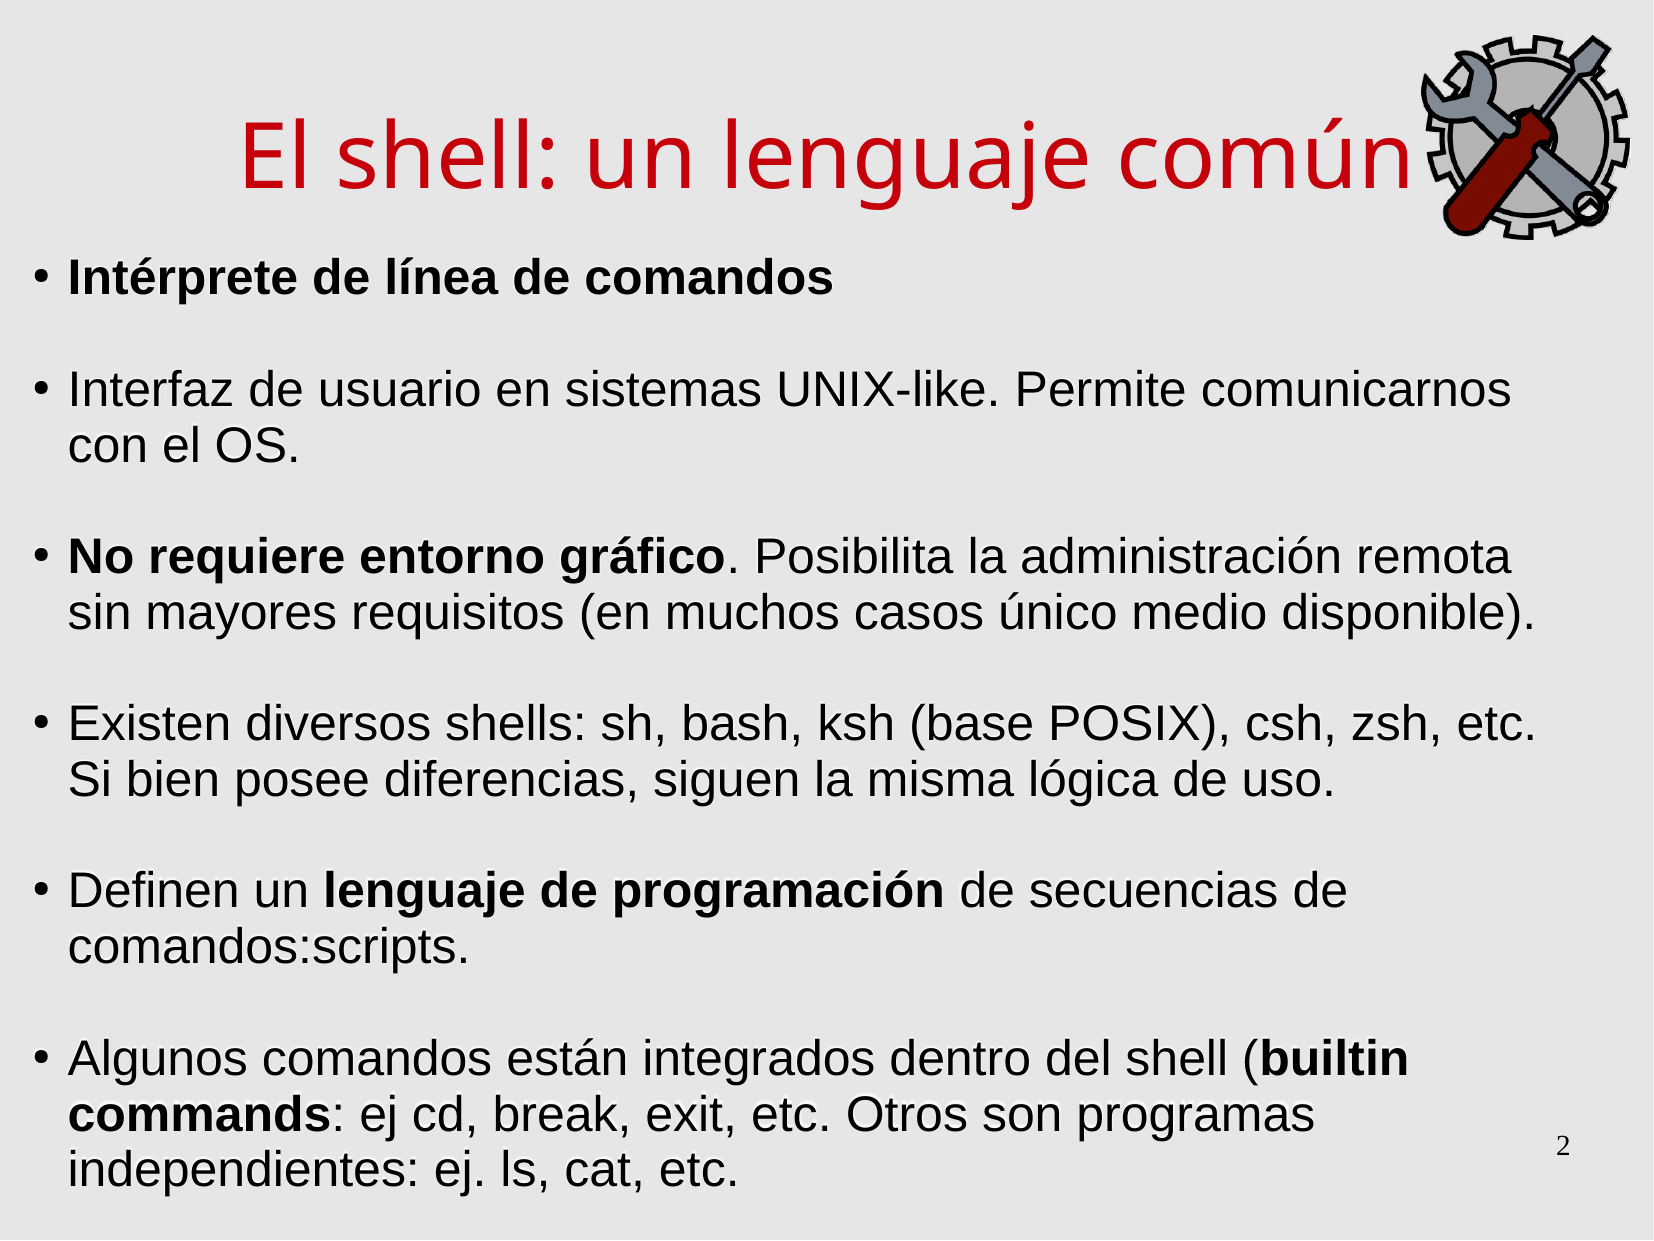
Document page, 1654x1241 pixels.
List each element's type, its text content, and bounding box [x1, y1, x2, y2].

text_box Intérprete de línea de comandos Interfaz de usuario en sistemas UNIX-like. Permite comunicarnos con el OS. No requiere entorno gráfico. Posibilita la administración remota sin mayores requisitos (en muchos casos único medio disponible). Existen diversos shells: sh, bash, ksh (base POSIX), csh, zsh, etc. Si bien posee diferencias, siguen la misma lógica de uso. Definen un lenguaje de programación de secuencias de comandos:scripts. Algunos comandos están integrados dentro del shell (builtin commands: ej cd, break, exit, etc. Otros son programas independientes: ej. ls, cat, etc. [17, 242, 1567, 1241]
picture [1421, 35, 1630, 240]
title El shell: un lenguaje común [82, 49, 1571, 257]
